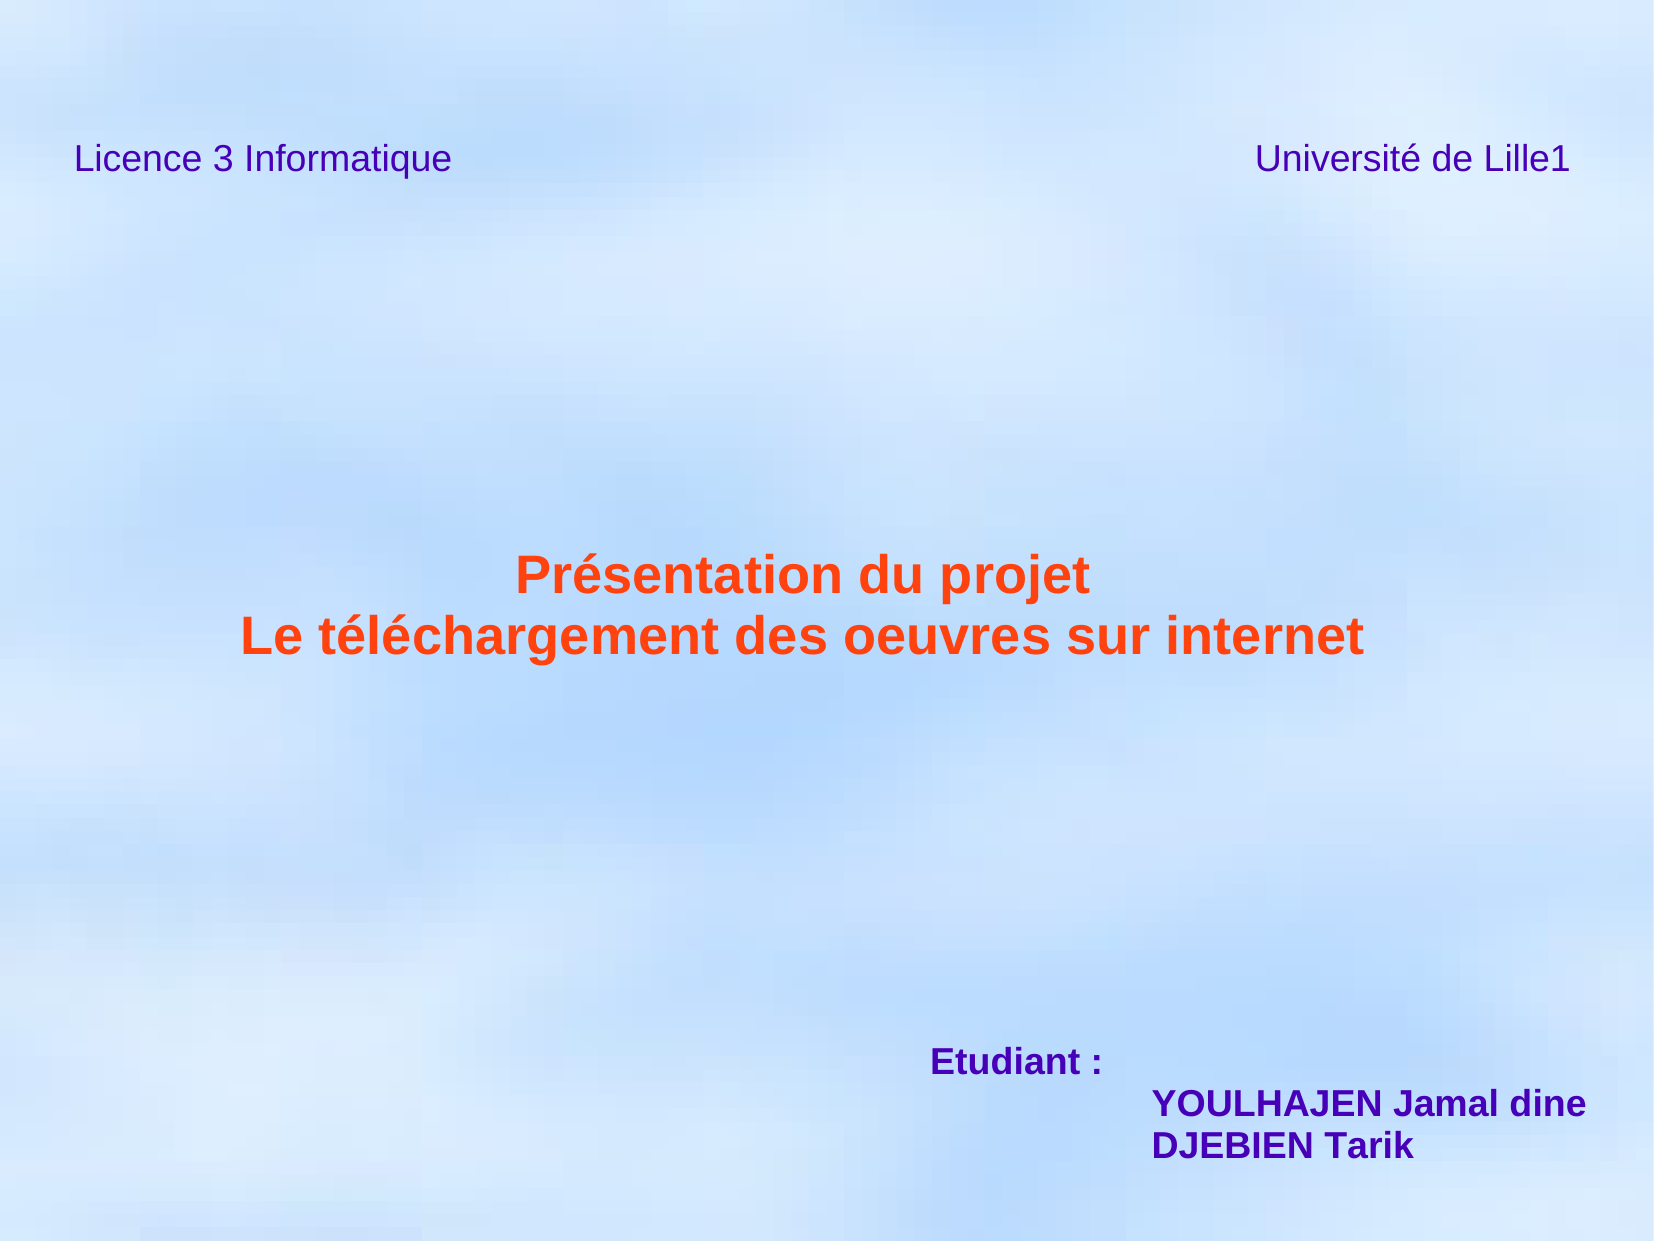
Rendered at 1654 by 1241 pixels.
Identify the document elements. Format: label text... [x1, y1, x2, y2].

text_box Etudiant : YOULHAJEN Jamal dine DJEBIEN Tarik [915, 1033, 1625, 1179]
picture [0, 0, 1654, 1241]
title Présentation du projet Le téléchargement des oeuvres sur internet [59, 383, 1548, 828]
text_box Licence 3 Informatique Université de Lille1 [59, 129, 1625, 187]
